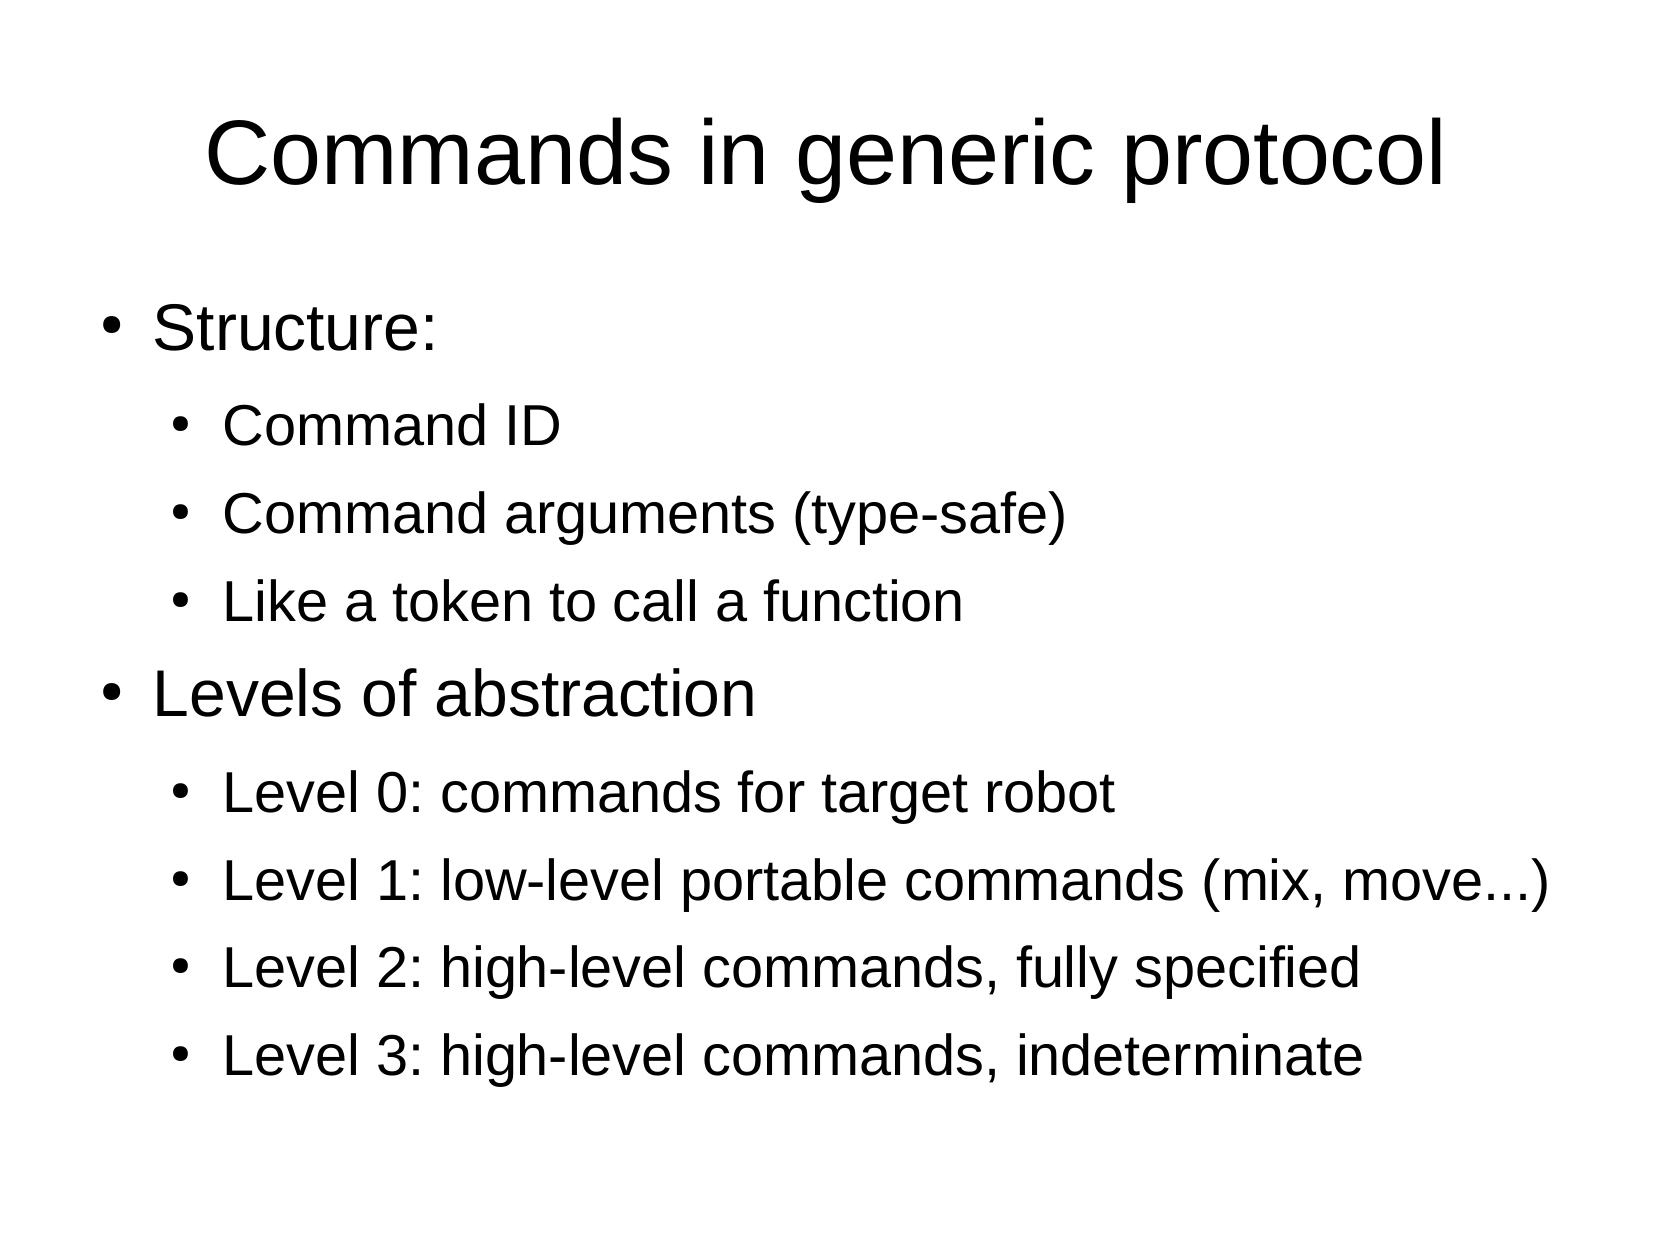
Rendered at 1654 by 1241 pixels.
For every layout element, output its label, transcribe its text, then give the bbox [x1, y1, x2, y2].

list Structure: Command ID Command arguments (type-safe) Like a token to call a function Levels of abstraction Level 0: commands for target robot Level 1: low-level portable commands (mix, move...) Level 2: high-level commands, fully specified Level 3: high-level commands, indeterminate [82, 290, 1571, 1109]
title Commands in generic protocol [82, 56, 1571, 250]
